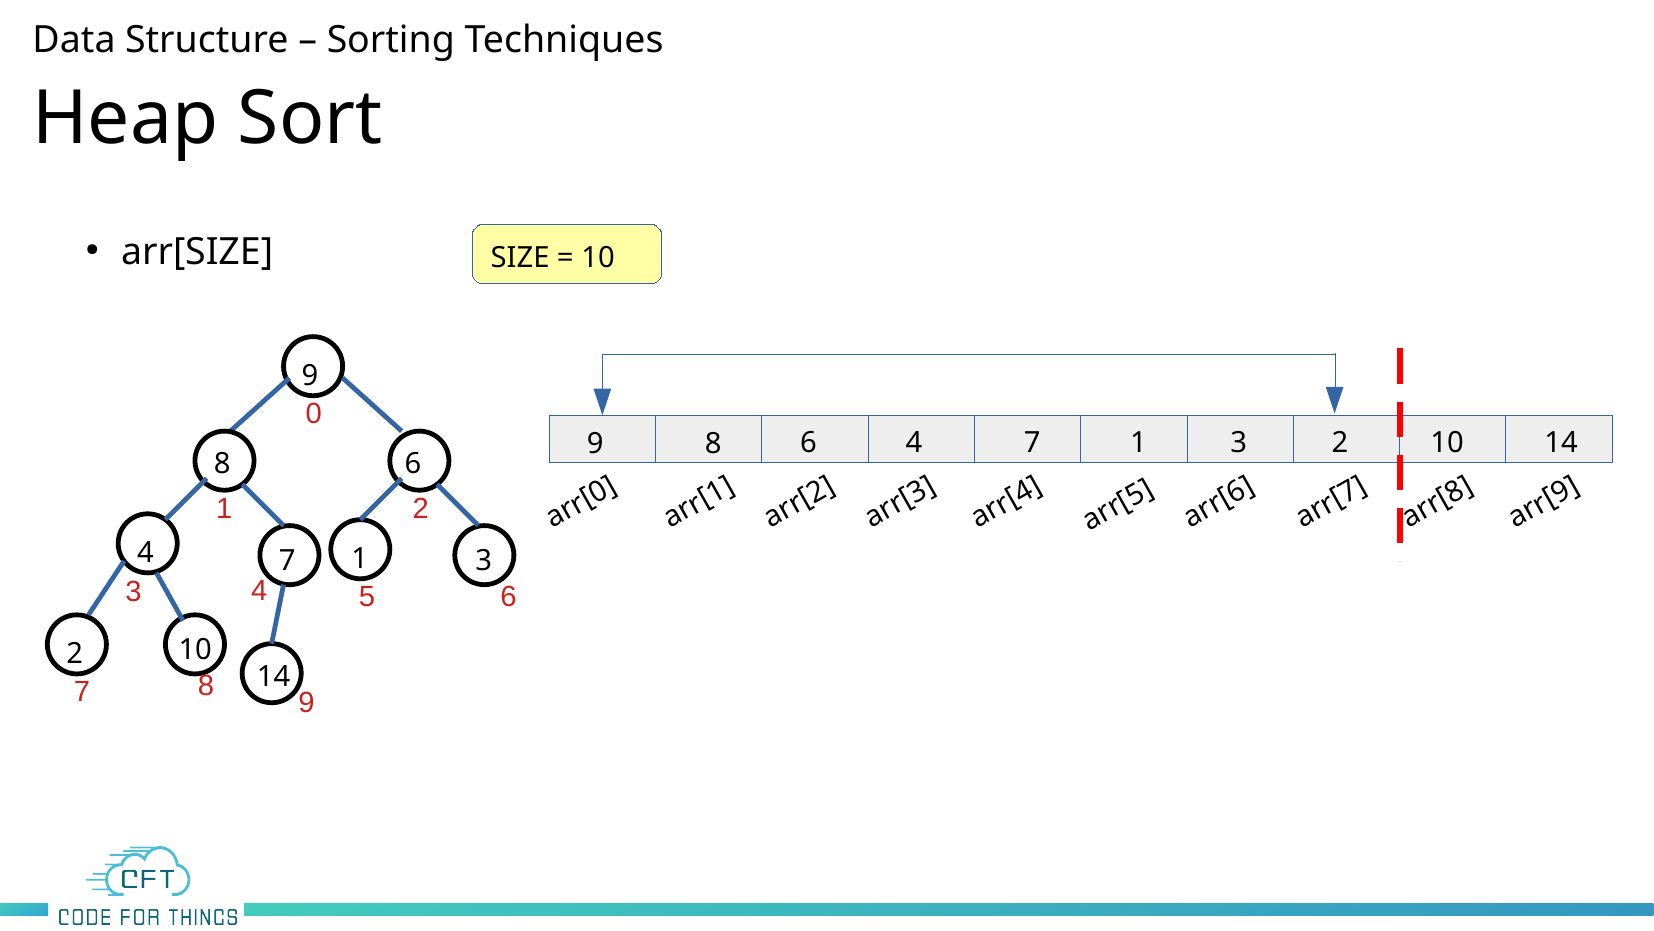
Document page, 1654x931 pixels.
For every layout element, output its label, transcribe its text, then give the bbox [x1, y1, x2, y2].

text_box [55, 614, 99, 624]
text_box arr[8] [1380, 438, 1515, 554]
text_box [549, 415, 572, 463]
text_box [194, 445, 199, 476]
text_box [258, 643, 286, 647]
text_box 6 [485, 572, 532, 621]
text_box [313, 537, 320, 574]
text_box 7 [264, 531, 313, 581]
text_box [283, 581, 304, 585]
text_box [338, 519, 382, 529]
text_box arr[4] [949, 439, 1087, 554]
text_box [254, 697, 283, 703]
text_box [644, 415, 690, 463]
text_box SIZE = 10 [475, 228, 656, 278]
text_box [853, 415, 890, 463]
text_box [1384, 415, 1415, 463]
text_box [454, 538, 460, 572]
text_box [470, 581, 485, 585]
text_box [47, 630, 51, 659]
text_box [259, 540, 264, 566]
text_box 2 [1316, 413, 1384, 463]
text_box 14 [242, 647, 309, 697]
text_box 6 [389, 435, 457, 485]
text_box [757, 415, 785, 463]
text_box 9 [286, 346, 349, 396]
text_box 0 [290, 389, 337, 437]
text_box 5 [343, 572, 390, 621]
text_box [126, 513, 170, 523]
text_box arr[9] [1482, 442, 1625, 554]
text_box [958, 415, 1009, 463]
text_box [209, 431, 240, 435]
text_box 3 [110, 567, 157, 616]
text_box arr[2] [738, 443, 875, 554]
text_box [118, 528, 122, 558]
text_box 14 [1529, 413, 1597, 463]
text_box 2 [397, 484, 444, 532]
text_box 1 [336, 529, 385, 579]
text_box [171, 525, 178, 562]
text_box 8 [183, 661, 229, 710]
text_box [1164, 415, 1215, 463]
text_box 4 [890, 413, 958, 463]
text_box arr[SIZE] [70, 217, 315, 284]
text_box 10 [163, 620, 231, 670]
text_box [467, 525, 502, 531]
text_box 8 [690, 415, 757, 465]
title Data Structure – Sorting Techniques Heap Sort [32, 12, 1184, 166]
text_box [404, 431, 435, 435]
text_box [1597, 415, 1613, 463]
text_box [291, 336, 335, 346]
text_box [385, 533, 390, 566]
text_box [1058, 415, 1115, 463]
text_box [509, 538, 514, 572]
text_box [184, 614, 212, 620]
text_box 6 [785, 413, 853, 463]
text_box 7 [59, 667, 105, 716]
text_box [1264, 415, 1316, 463]
text_box 3 [460, 531, 509, 581]
text_box arr[3] [839, 450, 981, 554]
text_box 7 [1009, 413, 1058, 463]
text_box 9 [572, 415, 644, 465]
text_box 9 [283, 679, 330, 727]
text_box 8 [199, 435, 266, 485]
text_box [472, 224, 662, 284]
text_box 4 [122, 523, 171, 573]
text_box 1 [1115, 413, 1164, 463]
text_box 2 [51, 624, 100, 674]
picture [59, 846, 237, 925]
text_box 3 [110, 567, 116, 576]
text_box [272, 525, 307, 531]
text_box arr[7] [1272, 441, 1412, 554]
text_box arr[6] [1164, 438, 1300, 554]
text_box 1 [201, 484, 248, 532]
text_box 4 [236, 566, 283, 615]
text_box arr[0] [520, 459, 661, 554]
text_box [100, 626, 107, 663]
text_box 3 [1215, 413, 1264, 463]
text_box [330, 532, 336, 566]
text_box [1483, 415, 1529, 463]
text_box 10 [1415, 413, 1483, 463]
text_box arr[1] [637, 451, 774, 554]
text_box arr[5] [1058, 442, 1199, 558]
